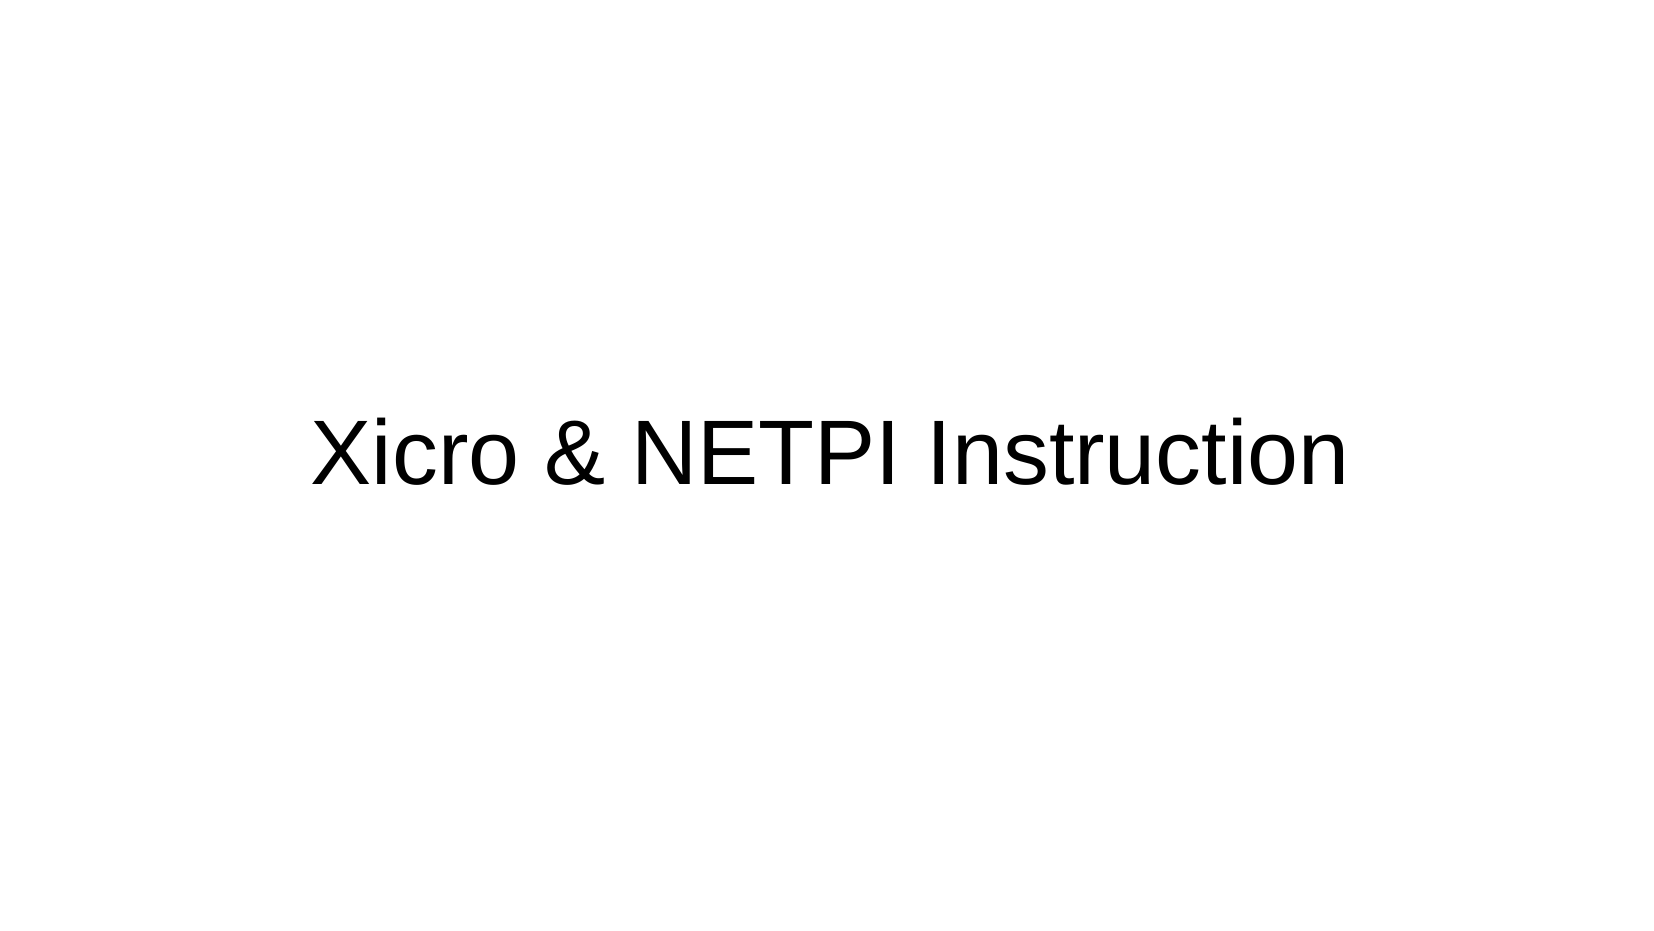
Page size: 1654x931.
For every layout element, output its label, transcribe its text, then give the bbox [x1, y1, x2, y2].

title Xicro & NETPI Instruction [86, 375, 1576, 531]
